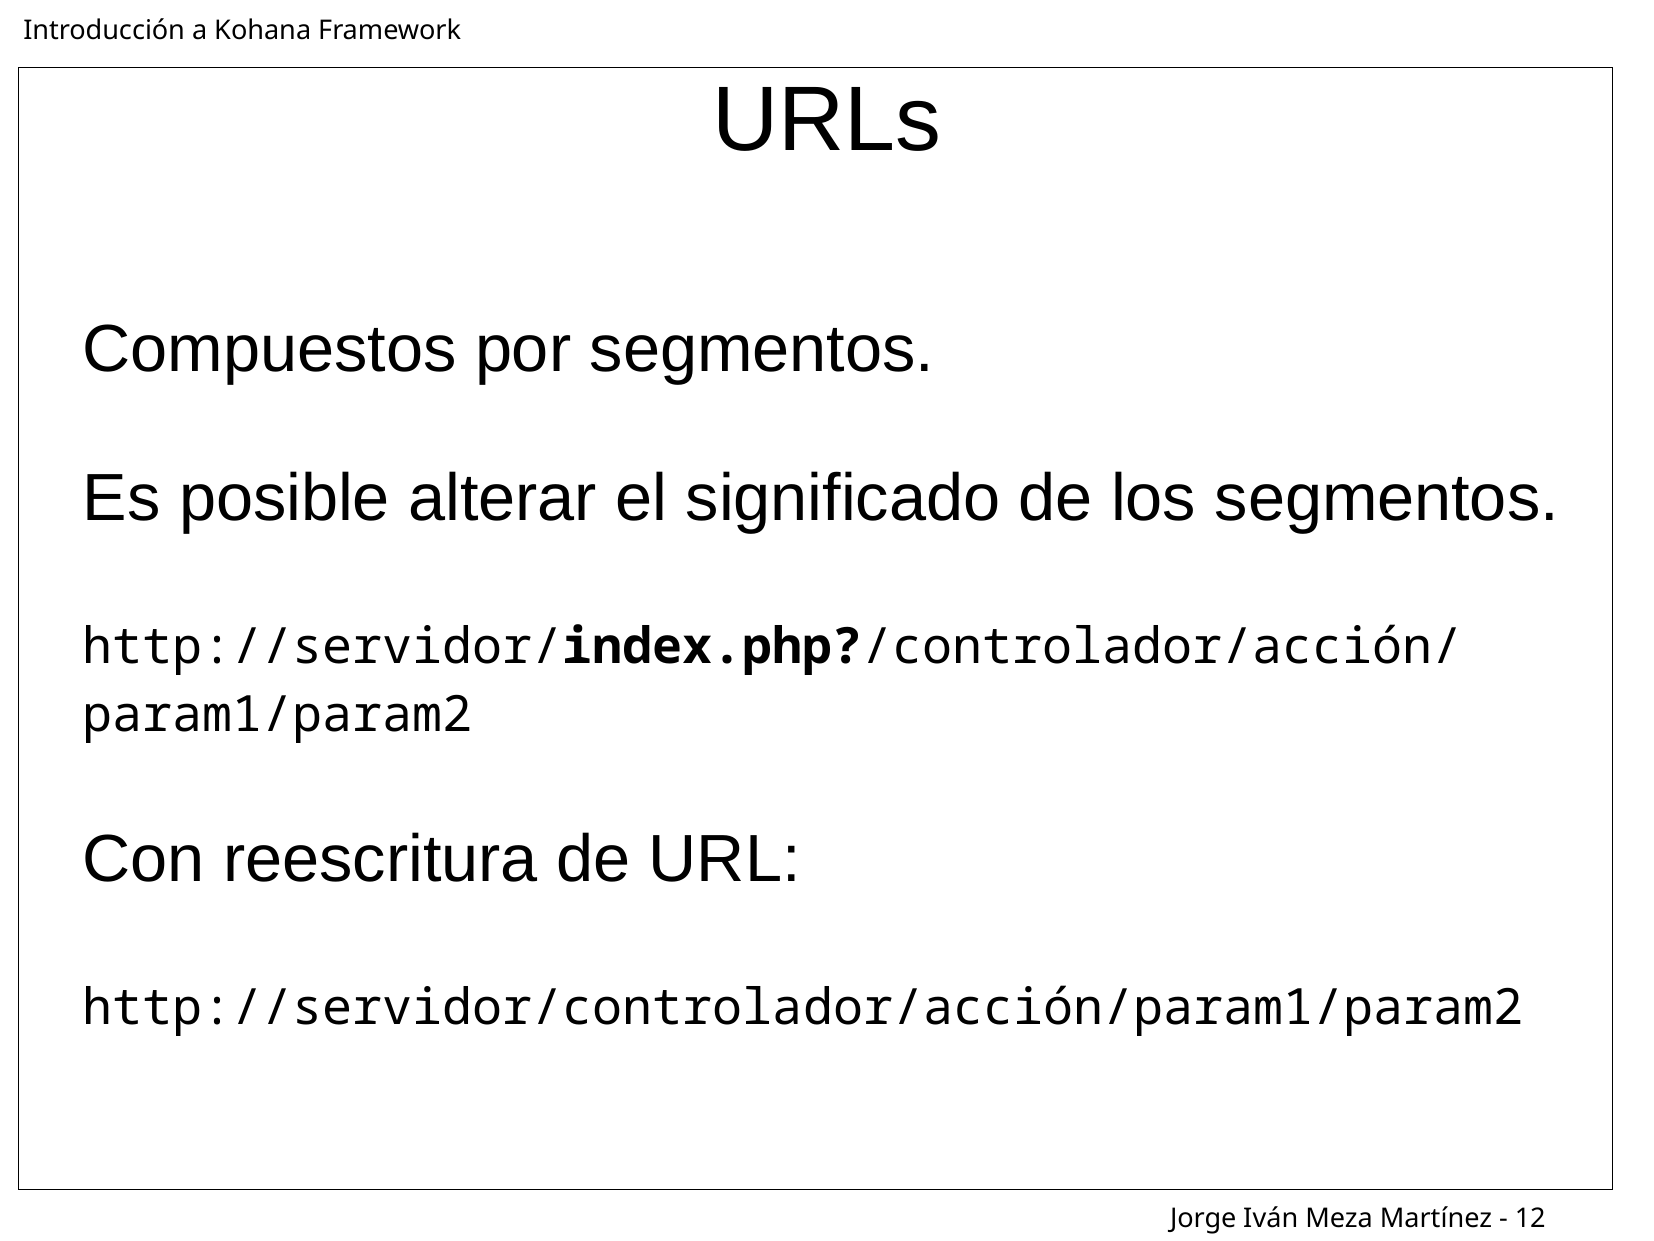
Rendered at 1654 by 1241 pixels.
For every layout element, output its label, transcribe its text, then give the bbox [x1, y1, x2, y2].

title URLs [82, 56, 1571, 181]
subtitle Compuestos por segmentos. Es posible alterar el significado de los segmentos. http://servidor/index.php?/controlador/acción/param1/param2 Con reescritura de URL: http://servidor/controlador/acción/param1/param2 [82, 194, 1571, 1156]
